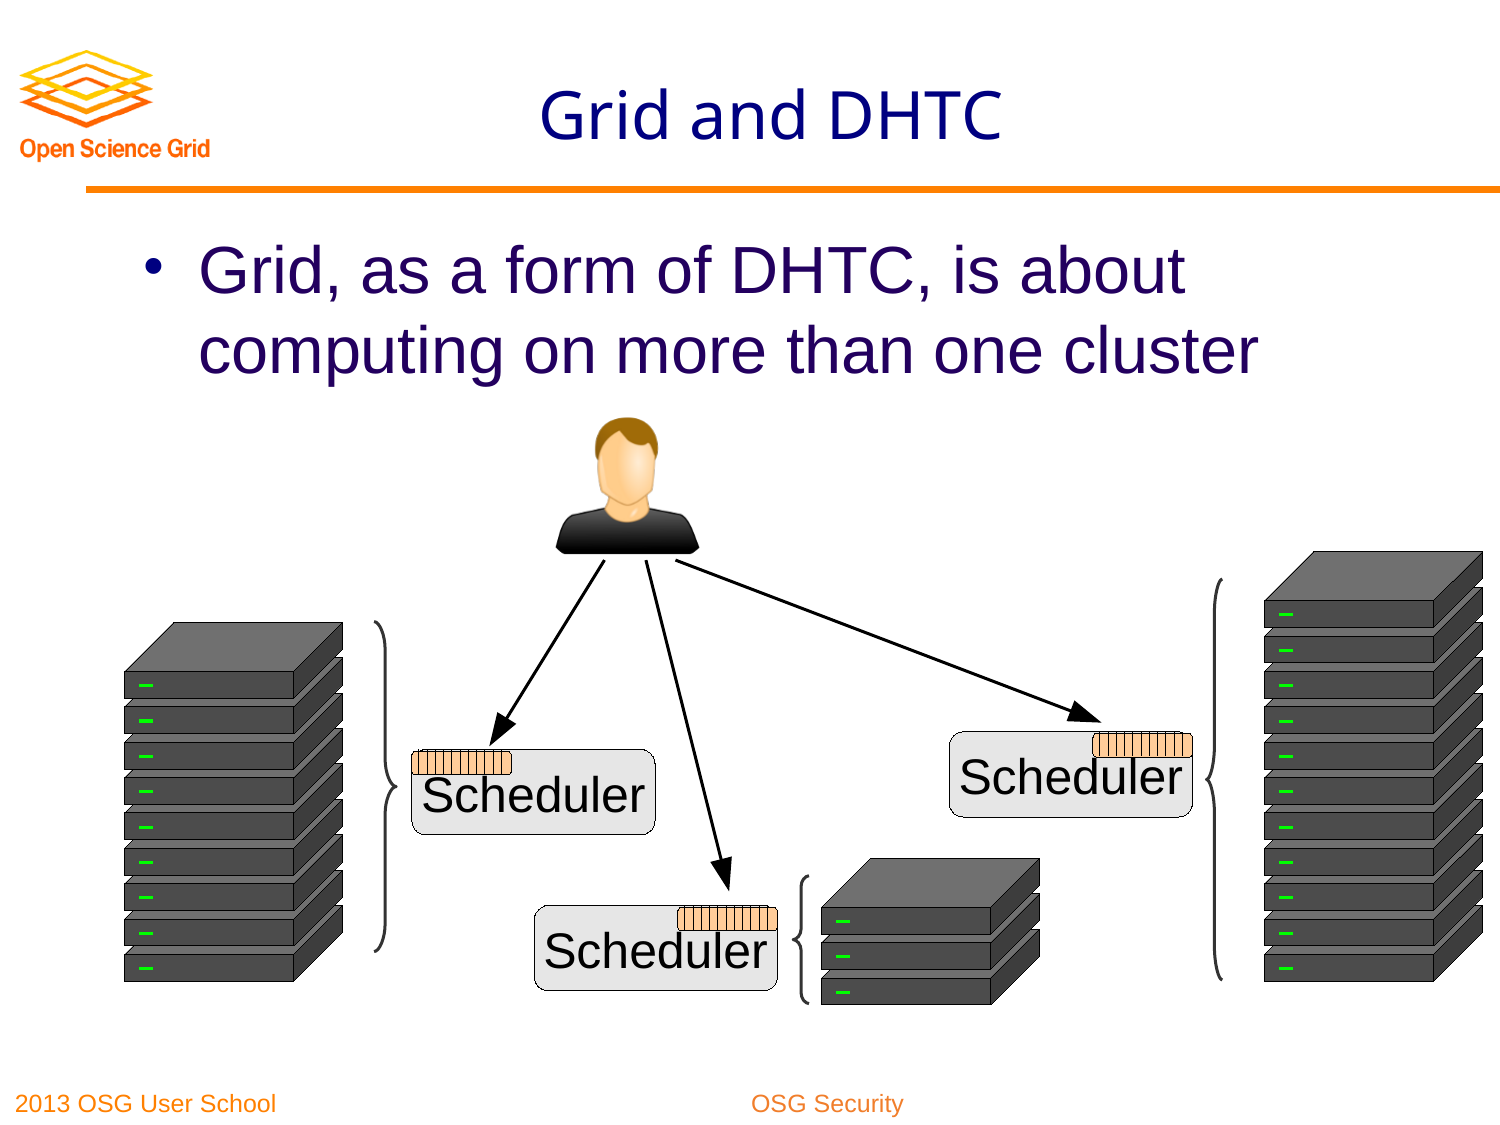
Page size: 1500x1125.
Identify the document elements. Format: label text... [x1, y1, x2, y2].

text_box [821, 929, 1040, 1005]
text_box [124, 622, 343, 699]
picture [0, 27, 201, 179]
text_box [1264, 622, 1483, 699]
text_box [124, 763, 343, 840]
title Grid and DHTC [201, 18, 1342, 207]
text_box [1264, 834, 1483, 911]
text_box [1264, 657, 1483, 734]
text_box [1264, 693, 1483, 770]
text_box Scheduler [534, 905, 778, 991]
text_box Scheduler [411, 749, 656, 835]
list Grid, as a form of DHTC, is about computing on more than one cluster [127, 218, 1403, 872]
text_box [1092, 733, 1193, 758]
text_box [821, 858, 1040, 935]
text_box Scheduler [949, 731, 1193, 818]
text_box [1264, 551, 1483, 628]
text_box [1264, 587, 1483, 663]
text_box [124, 834, 343, 911]
text_box [124, 657, 343, 734]
text_box [124, 799, 343, 876]
text_box [1264, 763, 1483, 840]
text_box [1264, 905, 1483, 982]
text_box [1264, 870, 1483, 946]
text_box [821, 893, 1040, 970]
text_box [124, 870, 343, 946]
text_box [1264, 799, 1483, 876]
text_box [124, 728, 343, 805]
text_box [124, 693, 343, 770]
text_box [411, 751, 512, 775]
picture [552, 407, 703, 558]
text_box [1264, 728, 1483, 805]
text_box [124, 905, 343, 982]
text_box [677, 907, 778, 931]
